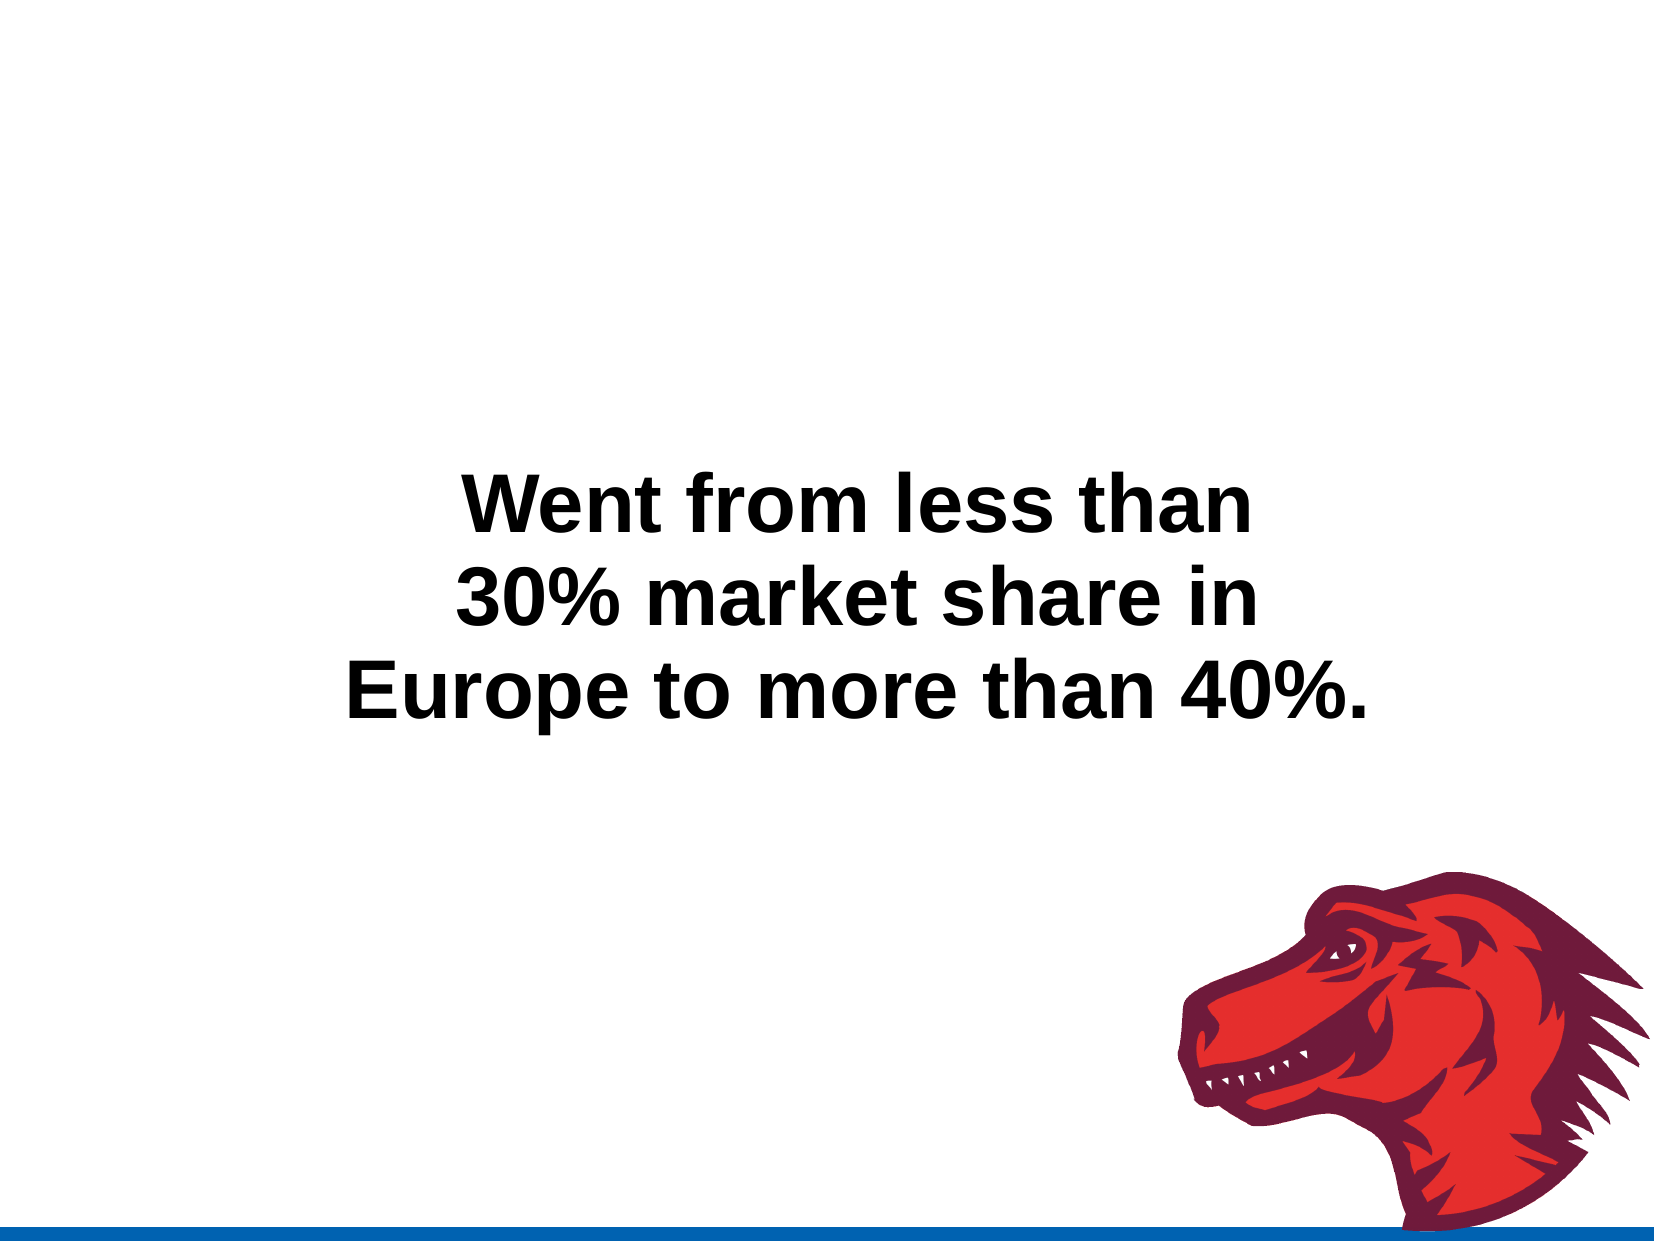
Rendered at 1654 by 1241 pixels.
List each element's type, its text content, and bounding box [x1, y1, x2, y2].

text_box Went from less than 30% market share in Europe to more than 40%. [329, 450, 1388, 744]
picture [1171, 872, 1654, 1241]
